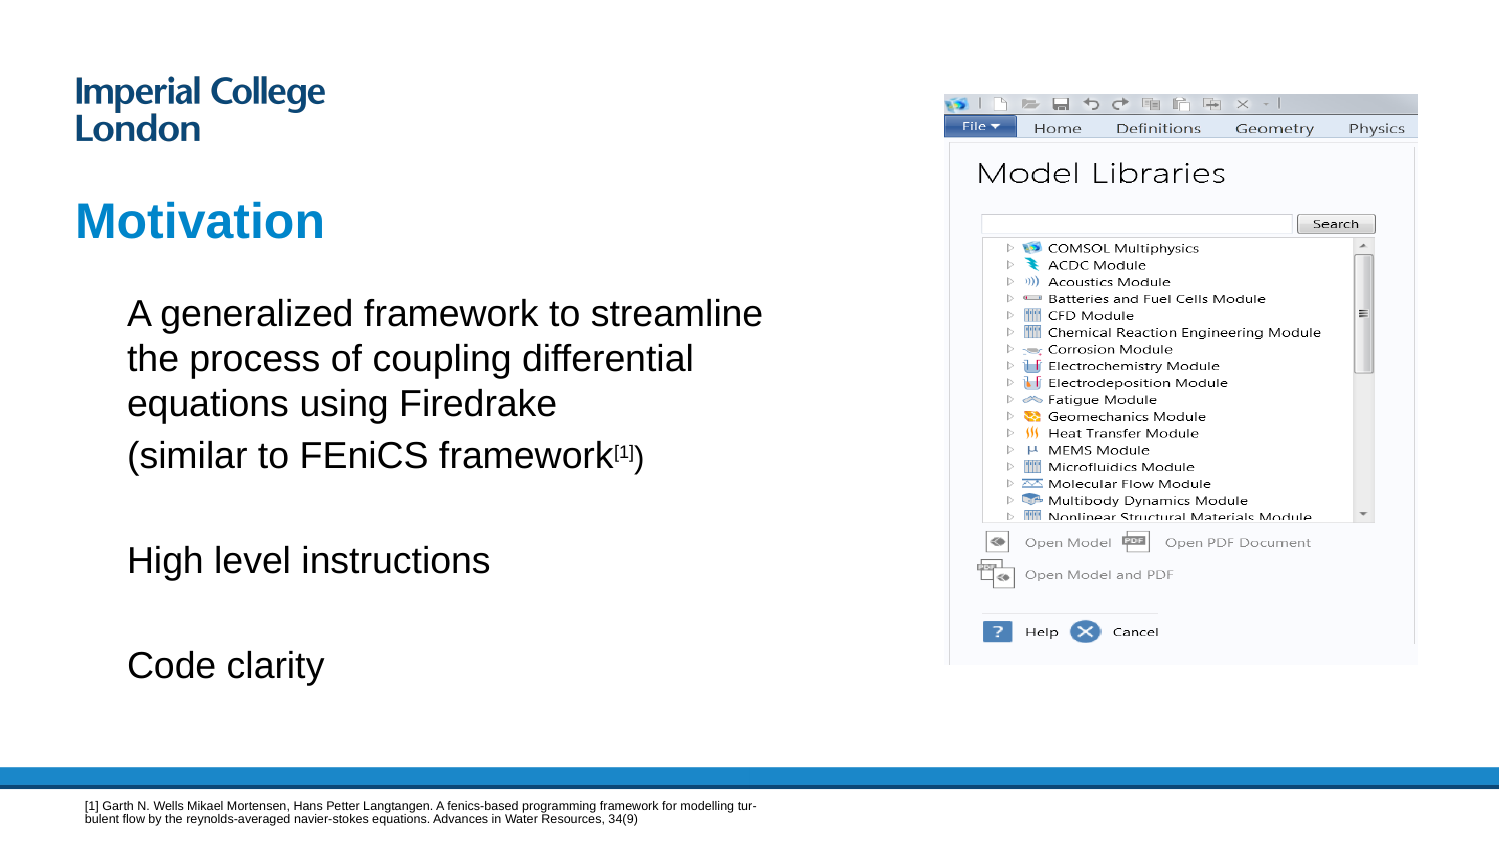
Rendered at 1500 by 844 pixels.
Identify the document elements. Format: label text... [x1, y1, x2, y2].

title Motivation [1418, 183, 1425, 246]
list A generalized framework to streamline the process of coupling differential equations using Firedrake (similar to FEniCS framework[1]) High level instructions Code clarity [70, 288, 780, 718]
text_box [1] Garth N. Wells Mikael Mortensen, Hans Petter Langtangen. A fenics-based programming framework for modelling tur- bulent flow by the reynolds-averaged navier-stokes equations. Advances in Water Resources, 34(9) [70, 791, 1477, 844]
picture [0, 0, 1499, 844]
title Motivation [75, 183, 944, 246]
